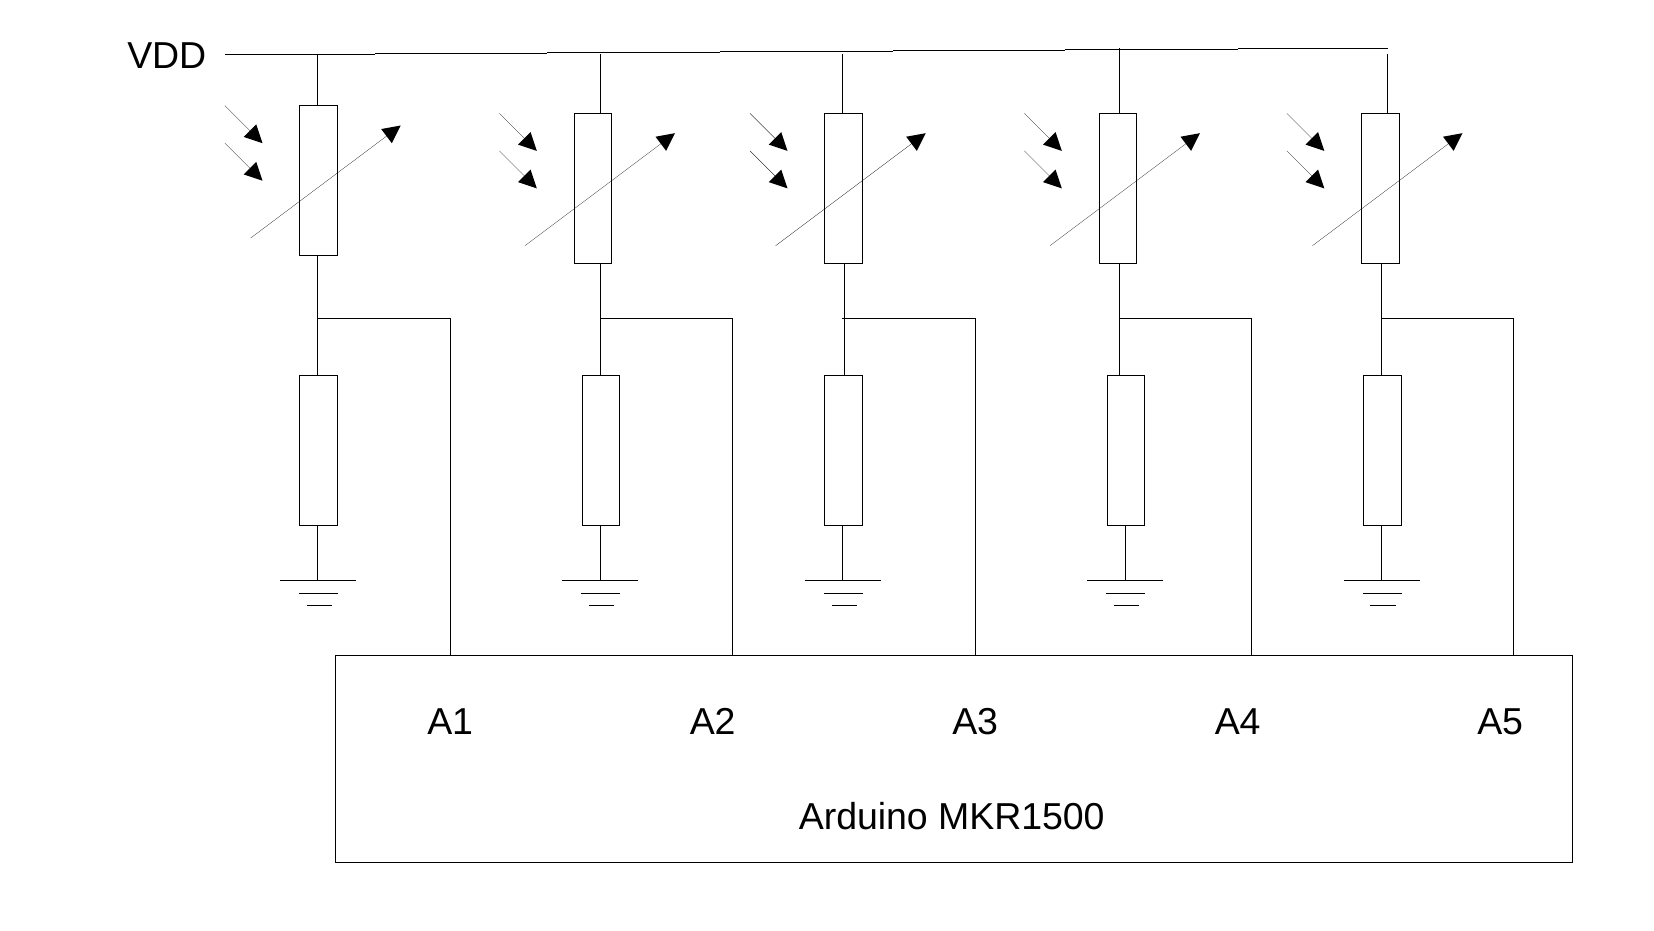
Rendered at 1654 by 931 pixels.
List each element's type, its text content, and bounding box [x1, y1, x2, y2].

text_box A4 [1200, 693, 1313, 769]
text_box A5 [1462, 693, 1576, 769]
text_box VDD [112, 27, 226, 94]
text_box A3 [937, 693, 1051, 768]
text_box A1 [412, 693, 526, 769]
text_box A2 [675, 693, 788, 769]
text_box Arduino MKR1500 [784, 768, 1159, 864]
